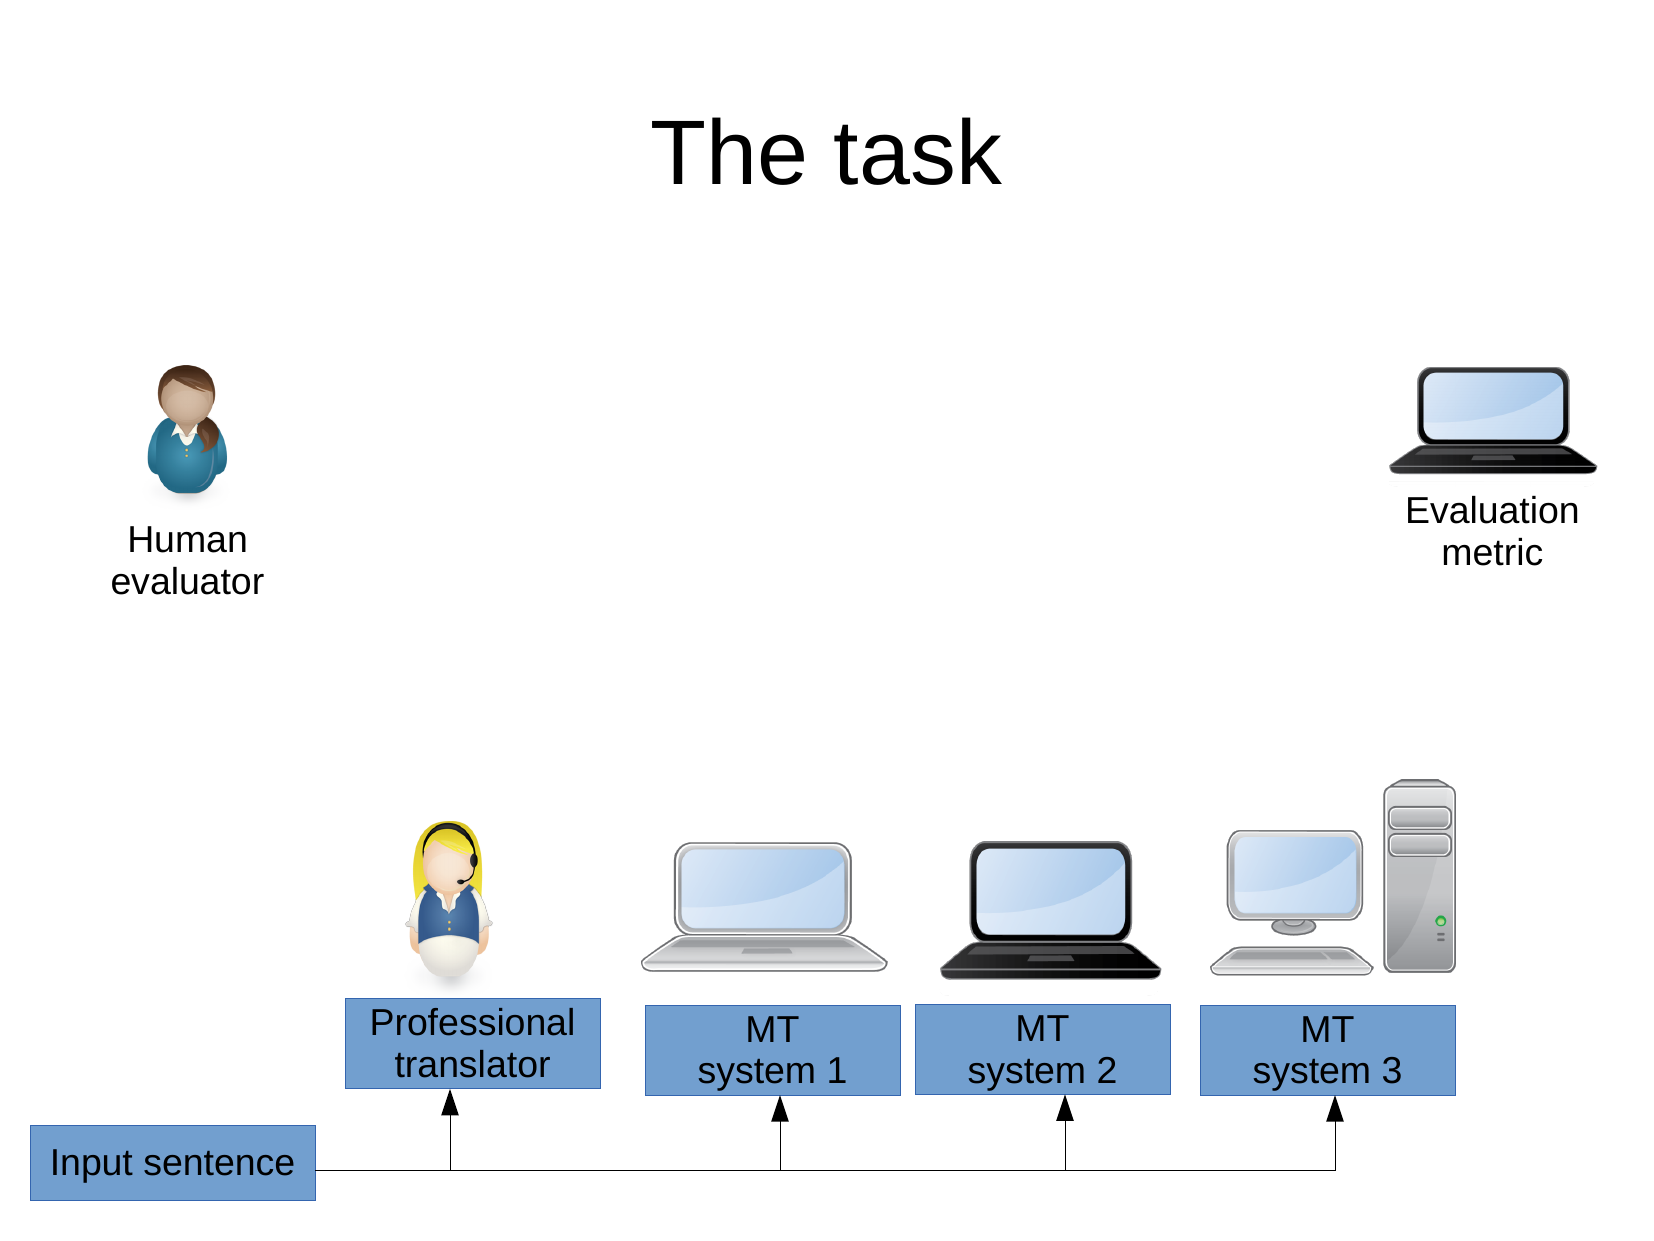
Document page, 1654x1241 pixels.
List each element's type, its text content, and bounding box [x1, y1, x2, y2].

text_box MT system 1 [645, 1005, 901, 1096]
picture [630, 833, 898, 981]
picture [1200, 779, 1456, 986]
text_box MT system 3 [1200, 1005, 1456, 1096]
text_box Professional translator [345, 998, 601, 1089]
picture [930, 831, 1171, 1004]
picture [1380, 359, 1606, 494]
picture [135, 358, 241, 511]
picture [390, 803, 511, 999]
text_box Input sentence [30, 1125, 316, 1201]
title The task [82, 49, 1571, 257]
text_box MT system 2 [915, 1004, 1171, 1095]
